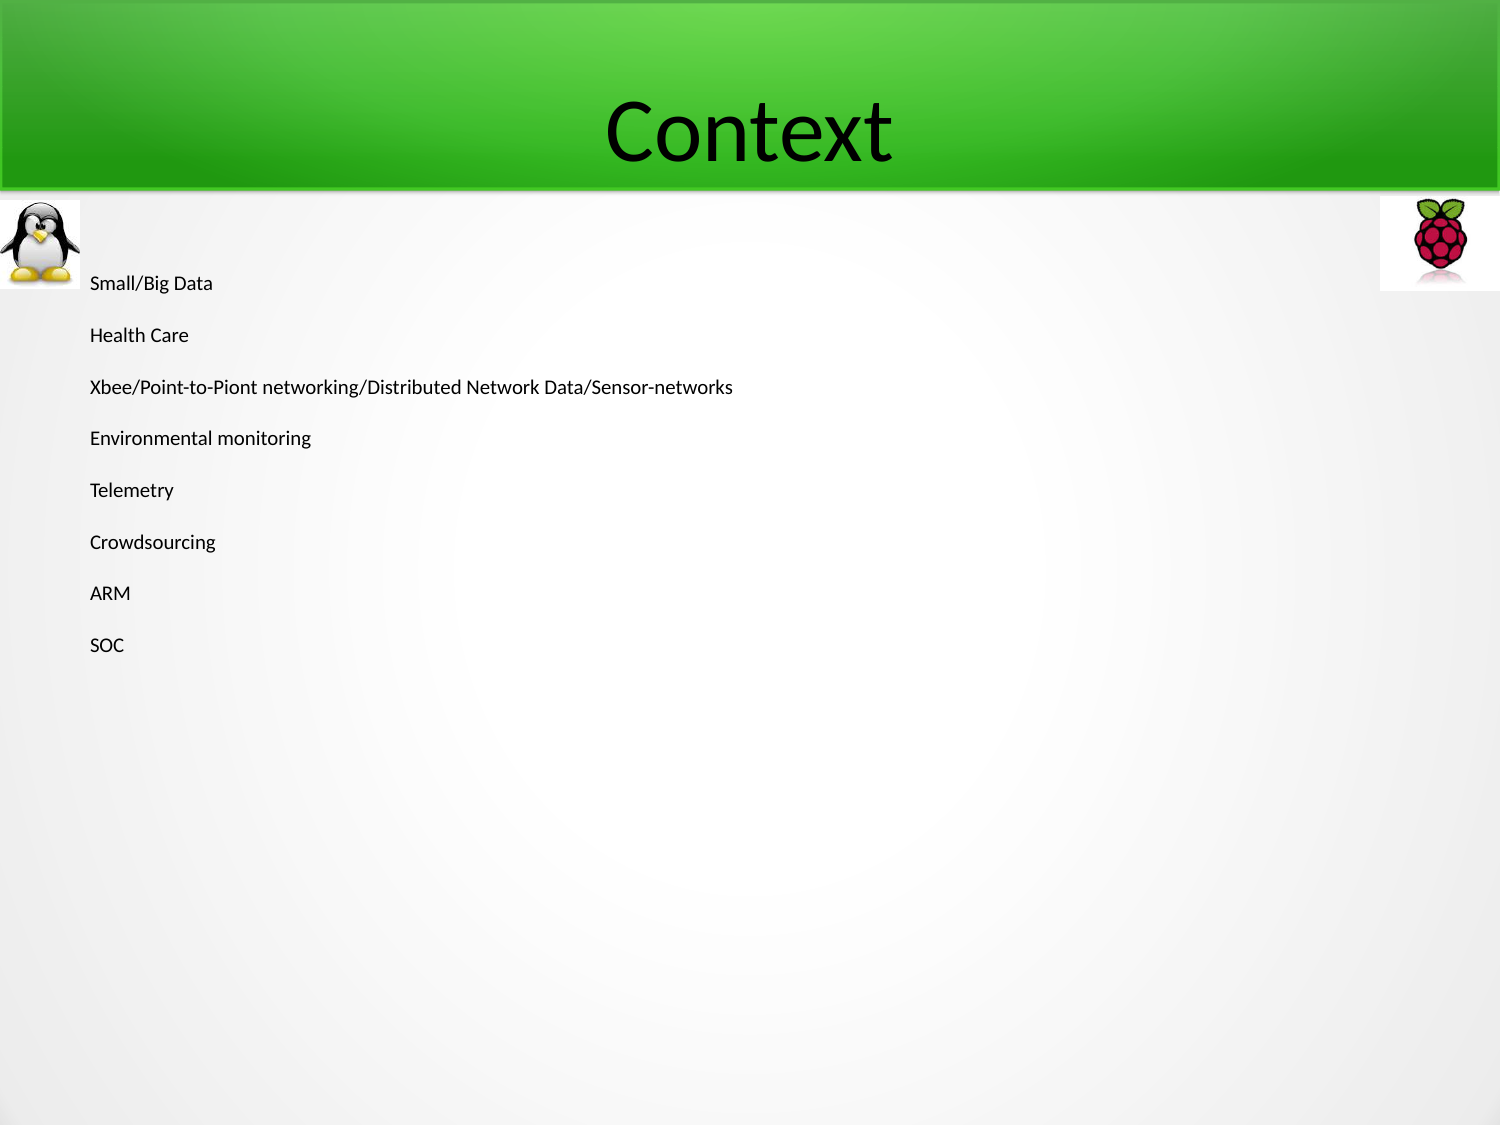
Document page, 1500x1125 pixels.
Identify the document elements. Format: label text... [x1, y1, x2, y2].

list Small/Big Data Health Care Xbee/Point-to-Piont networking/Distributed Network Data/Sensor-networks Environmental monitoring Telemetry Crowdsourcing ARM SOC [75, 262, 1425, 1005]
title Context [75, 45, 1425, 233]
picture [1380, 196, 1500, 291]
picture [0, 200, 80, 289]
